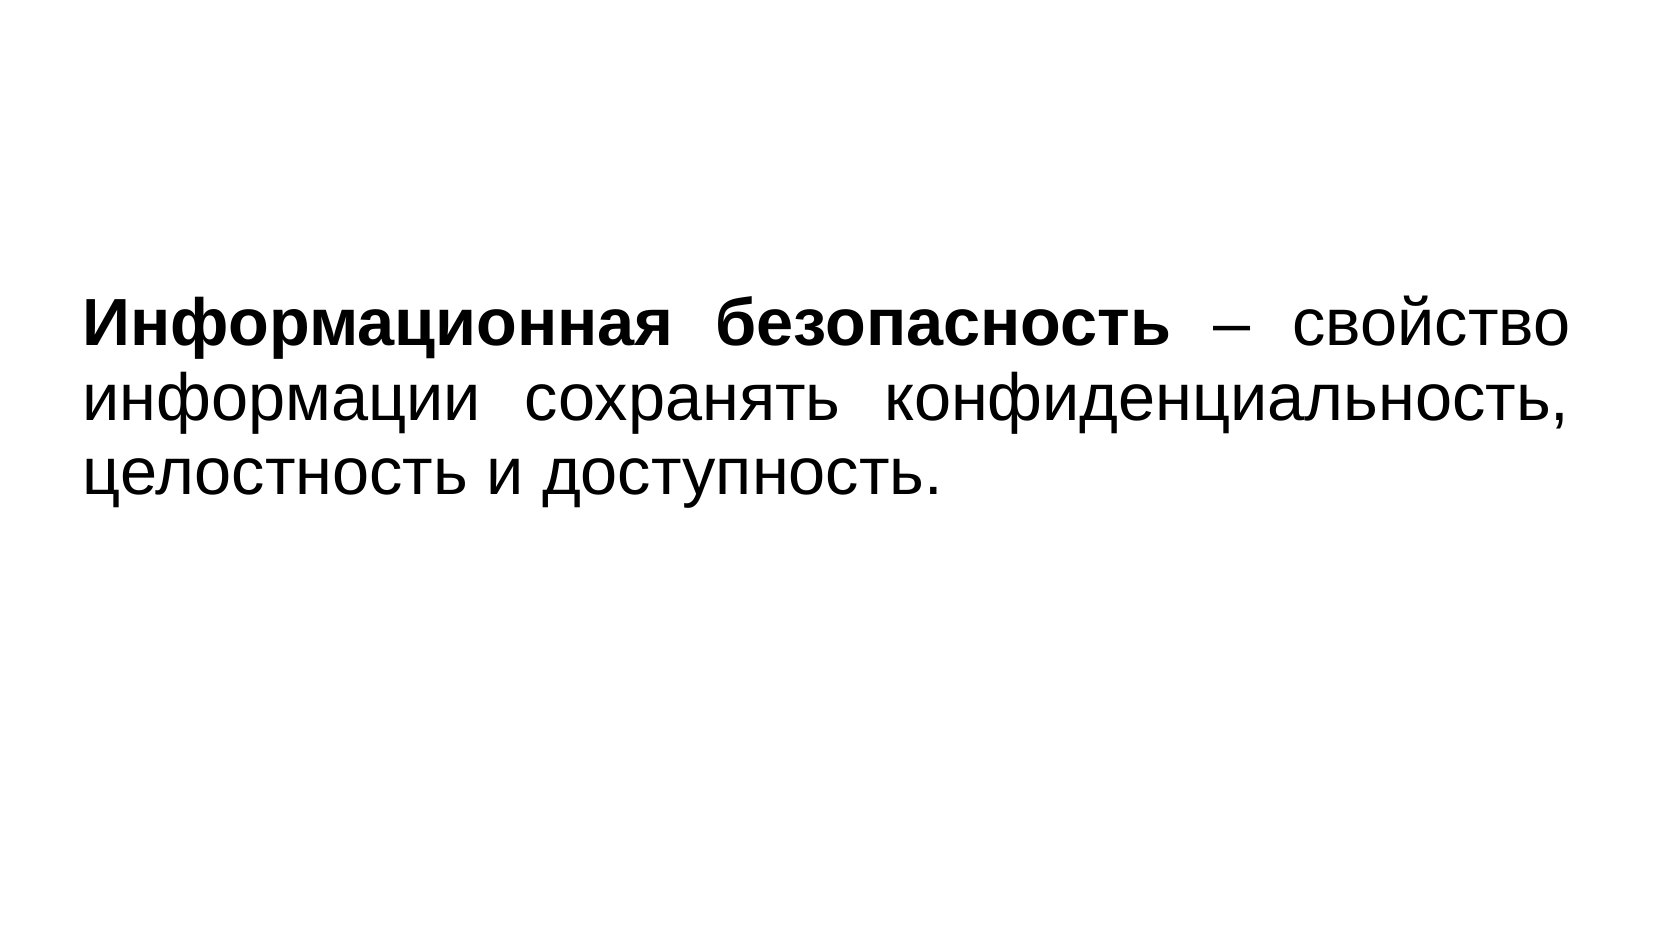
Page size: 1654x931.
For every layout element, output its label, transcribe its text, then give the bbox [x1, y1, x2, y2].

subtitle Информационная безопасность – свойство информации сохранять конфиденциальность, целостность и доступность. [82, 37, 1571, 757]
